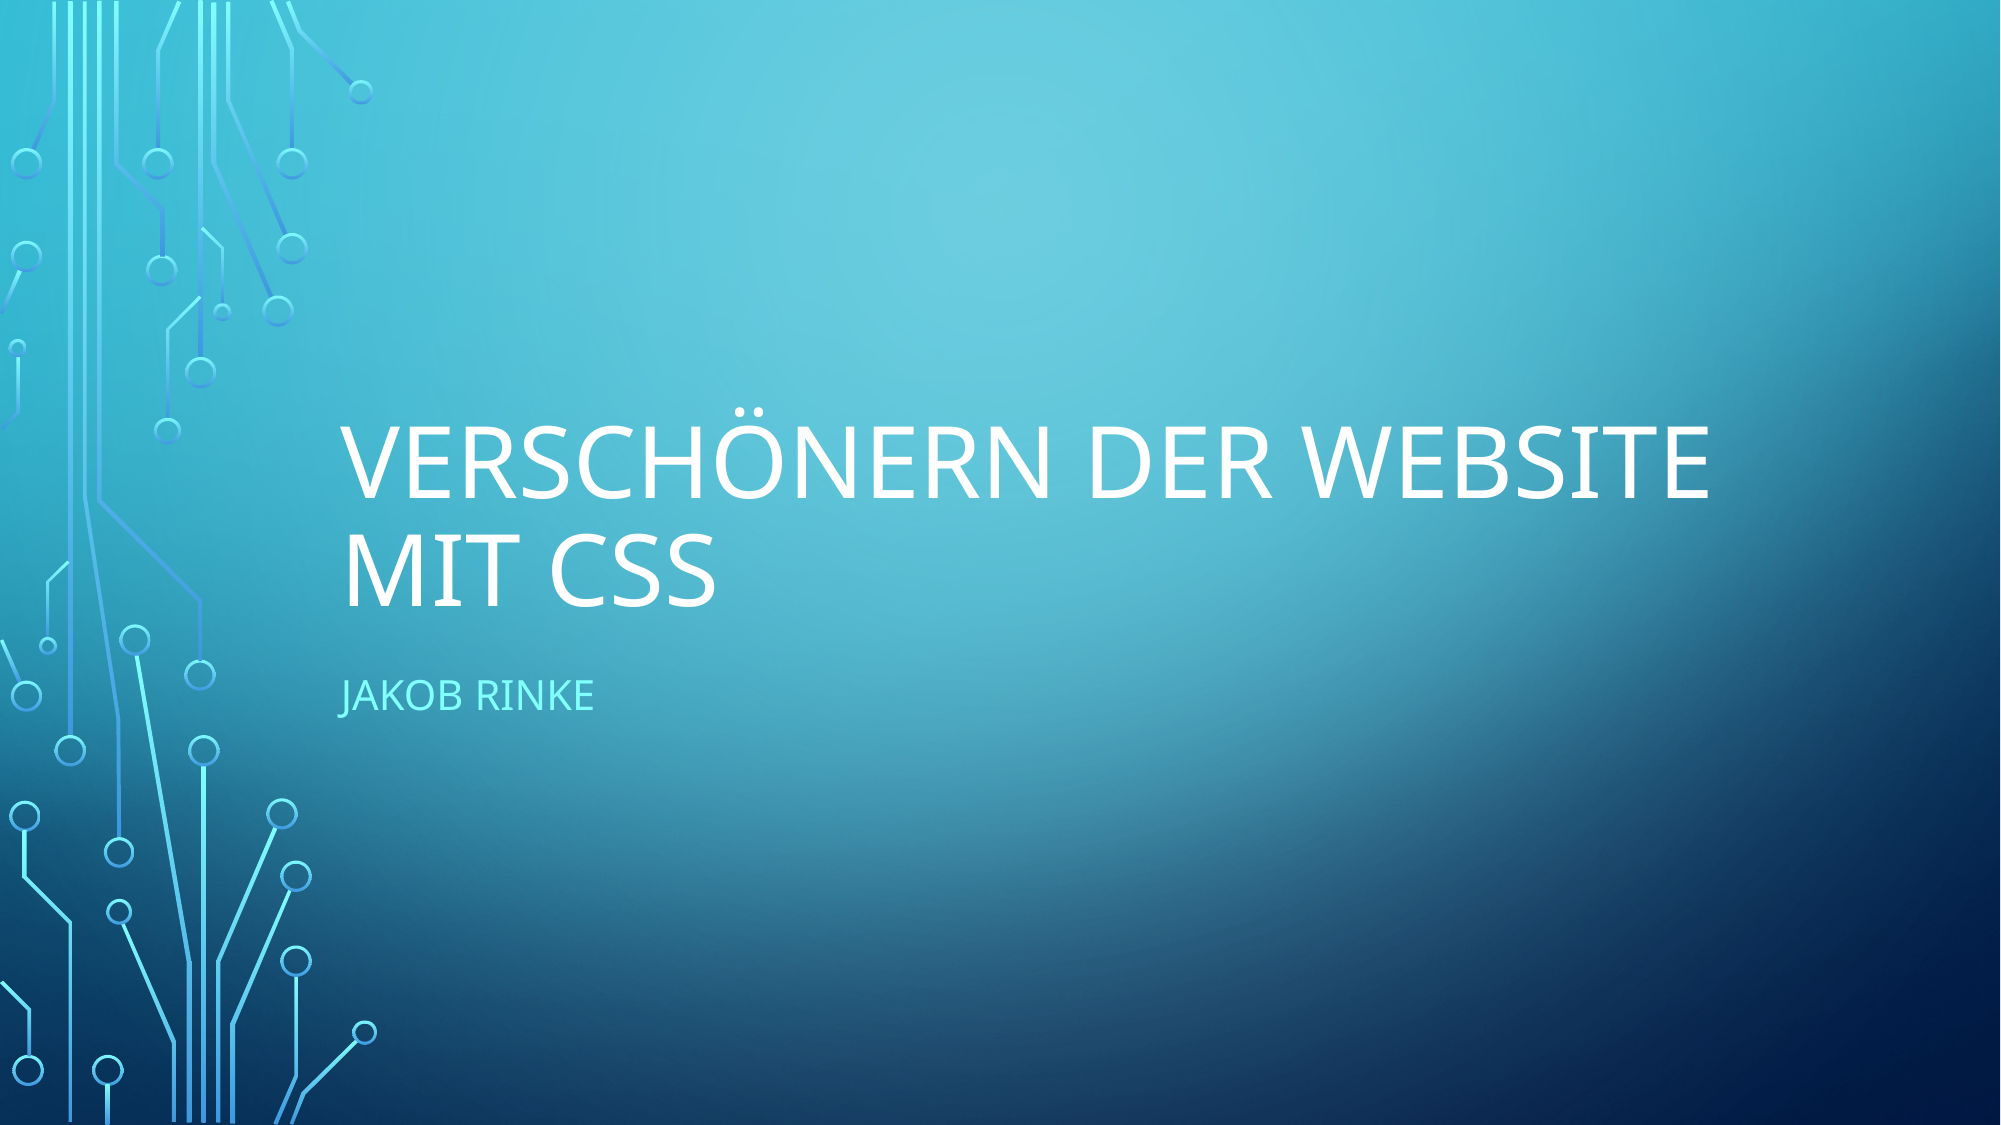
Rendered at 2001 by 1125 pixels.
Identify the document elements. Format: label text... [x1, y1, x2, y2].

subtitle Jakob Rinke [325, 650, 1768, 923]
title Verschönern der Website mit CSS [325, 244, 1768, 636]
